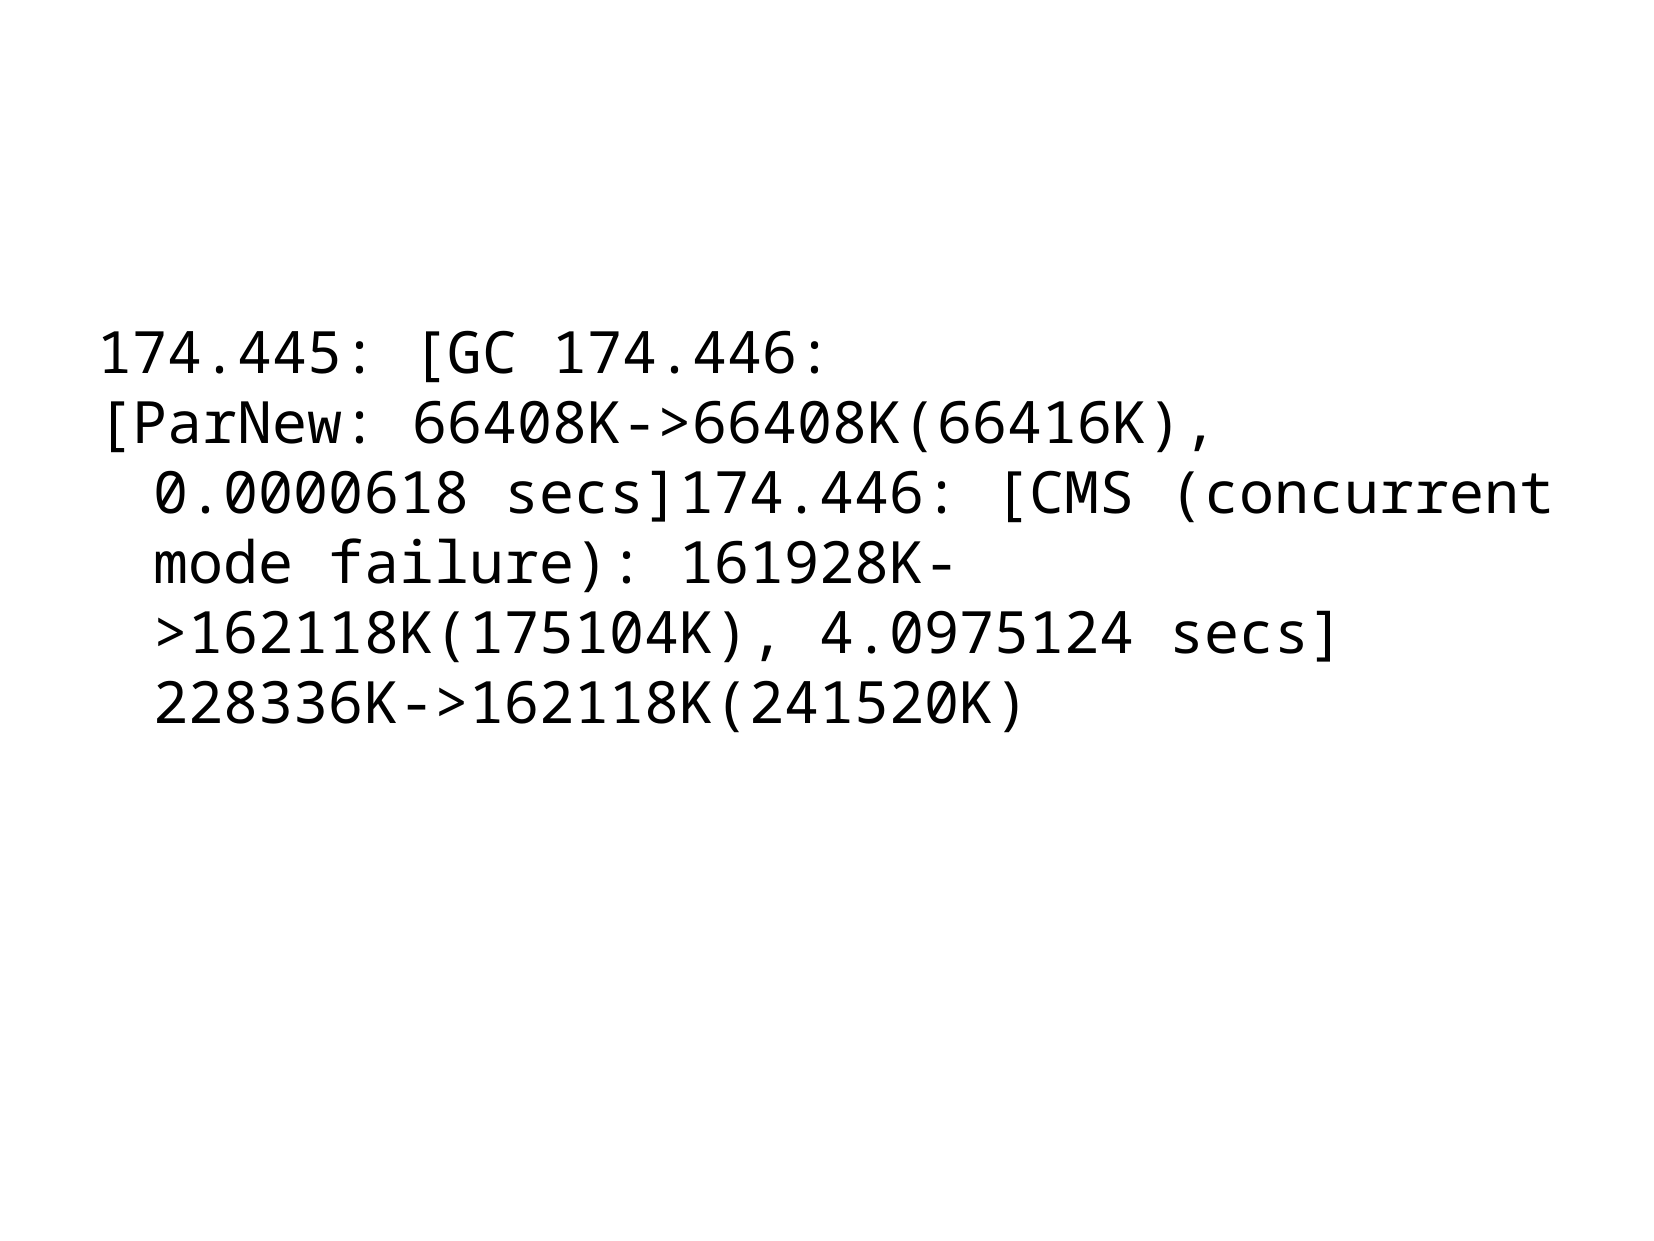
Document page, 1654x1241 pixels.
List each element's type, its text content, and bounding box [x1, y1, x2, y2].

list 174.445: [GC 174.446: [ParNew: 66408K->66408K(66416K), 0.0000618 secs]174.446: [CMS (concurrent mode failure): 161928K->162118K(175104K), 4.0975124 secs] 228336K->162118K(241520K) [82, 299, 1571, 1176]
